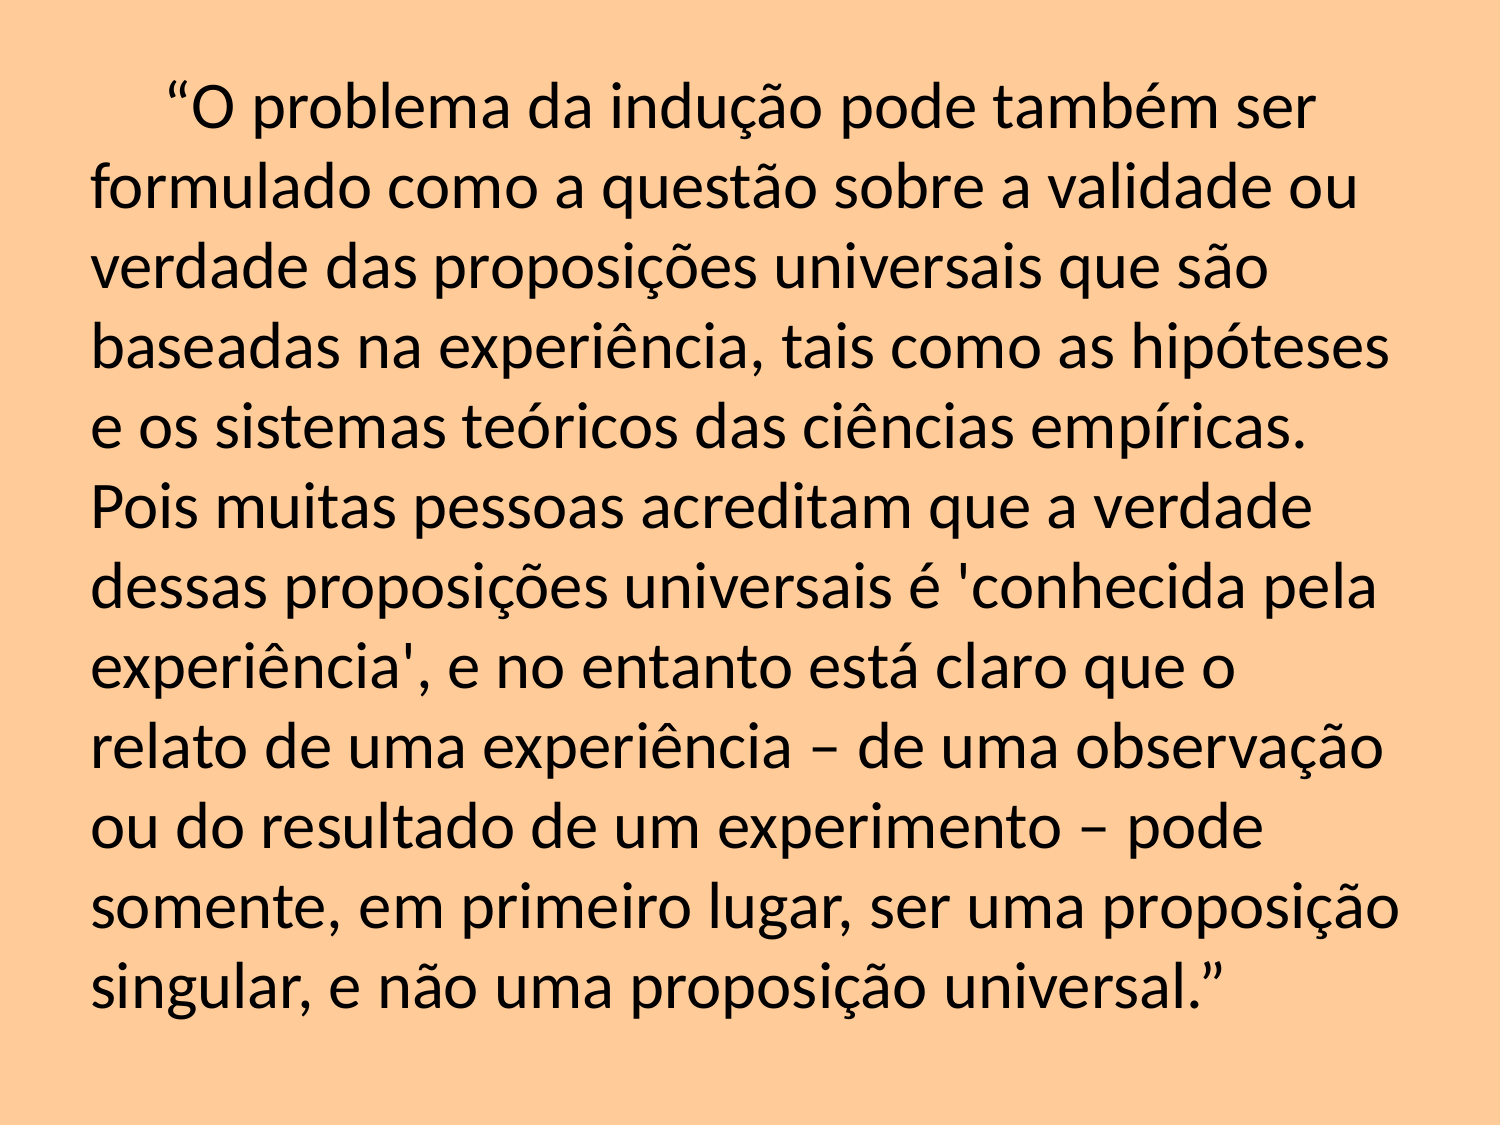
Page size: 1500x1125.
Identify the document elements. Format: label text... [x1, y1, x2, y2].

list “O problema da indução pode também ser formulado como a questão sobre a validade ou verdade das proposições universais que são baseadas na experiência, tais como as hipóteses e os sistemas teóricos das ciências empíricas. Pois muitas pessoas acreditam que a verdade dessas proposições universais é 'conhecida pela experiência', e no entanto está claro que o relato de uma experiência – de uma observação ou do resultado de um experimento – pode somente, em primeiro lugar, ser uma proposição singular, e não uma proposição universal.” [75, 46, 1425, 1029]
